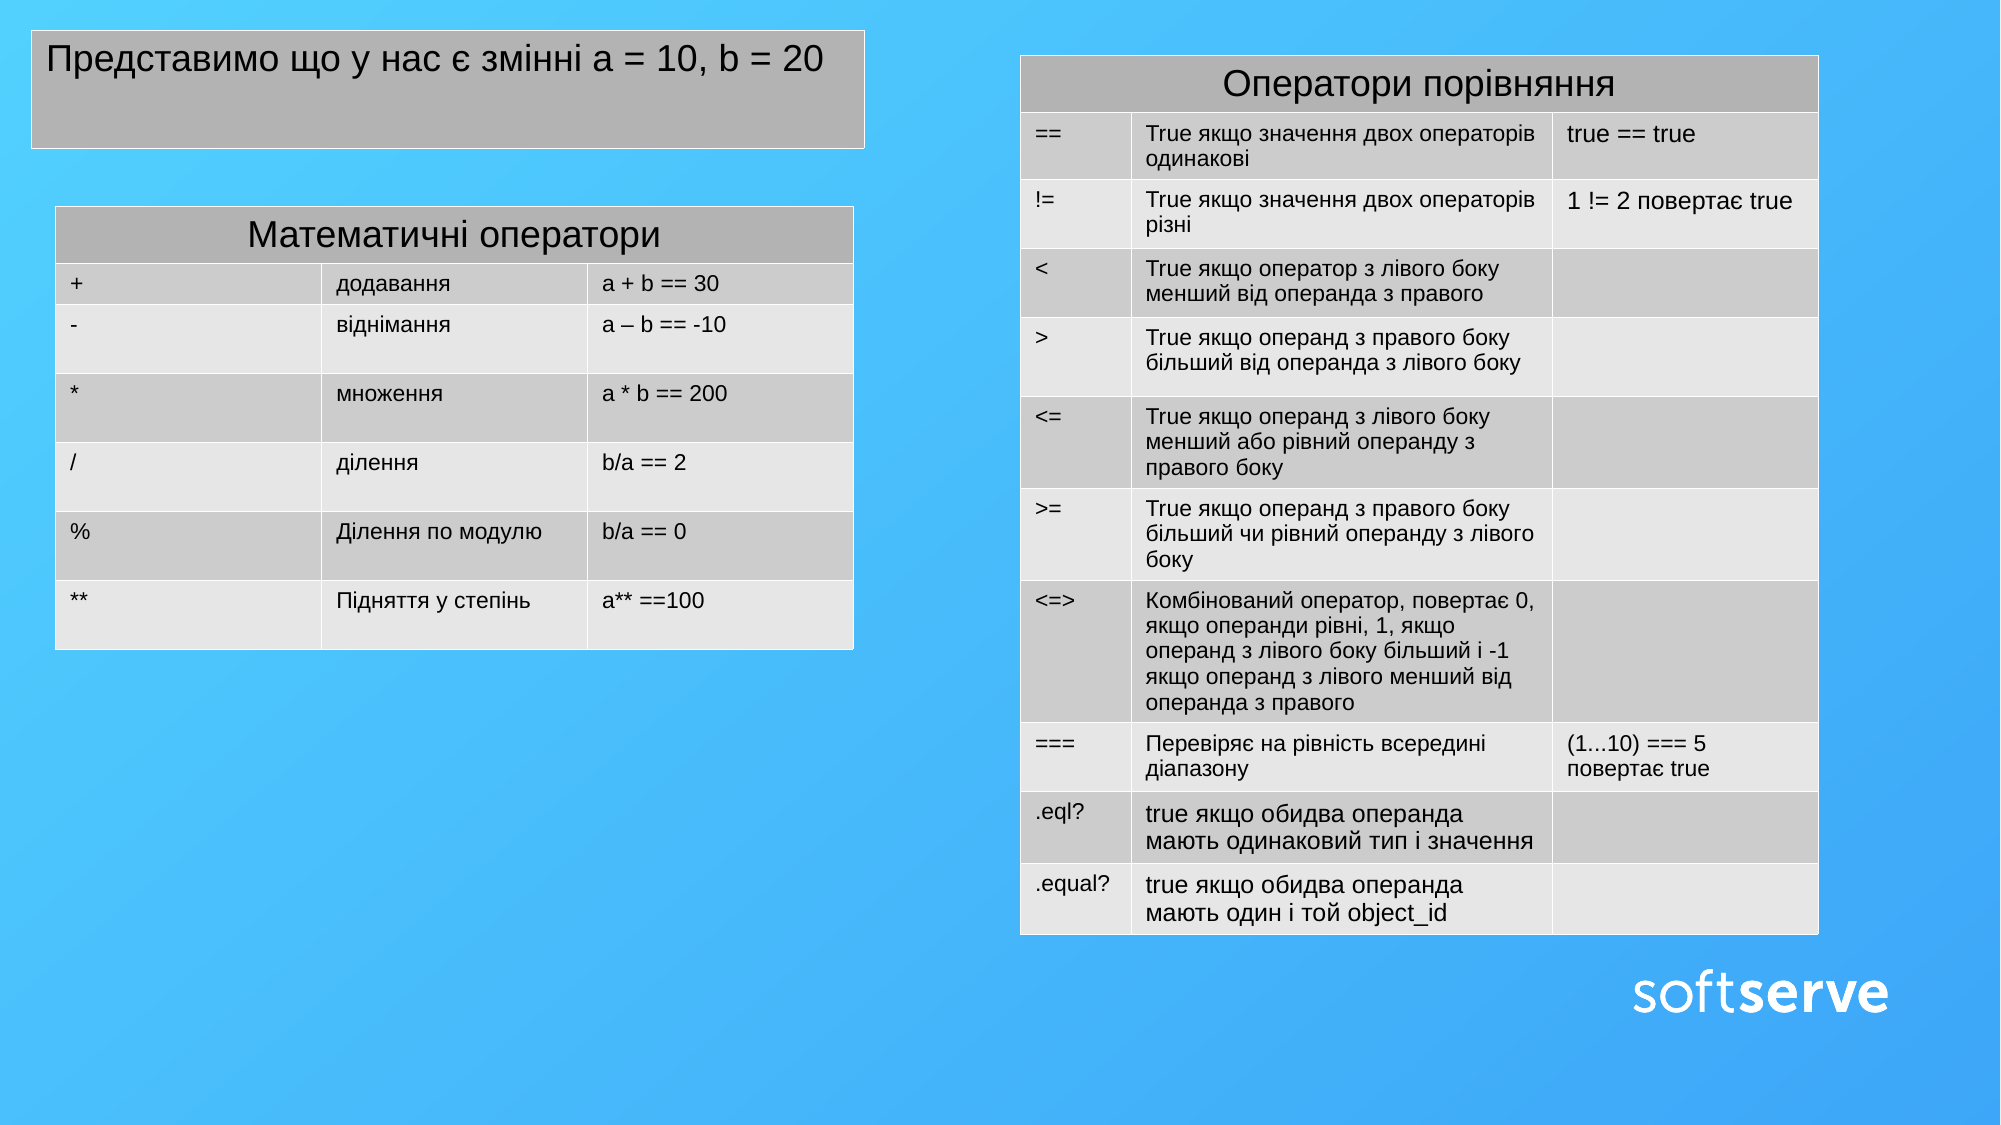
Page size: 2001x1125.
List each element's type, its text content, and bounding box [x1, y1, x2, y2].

table_cell <= [1021, 397, 1131, 488]
table_cell + [56, 264, 321, 304]
table_cell ділення [322, 443, 587, 511]
table_cell додавання [322, 264, 587, 304]
table_header Представимо що у нас є змінні a = 10, b = 20 [32, 31, 864, 148]
table_header Математичні оператори [56, 207, 853, 263]
table_cell == [1021, 113, 1131, 179]
table_cell (1...10) === 5 повертає true [1553, 723, 1818, 791]
table_cell true якщо обидва операнда мають одинаковий тип і значення [1132, 792, 1552, 863]
table_cell [1553, 489, 1818, 580]
table_cell a – b == -10 [588, 305, 853, 373]
table_cell a * b == 200 [588, 374, 853, 442]
table_cell true == true [1553, 113, 1818, 179]
table_cell Комбінований оператор, повертає 0, якщо операнди рівні, 1, якщо операнд з лівого боку більший і -1 якщо операнд з лівого менший від операнда з правого [1132, 581, 1552, 722]
table_cell True якщо операнд з правого боку більший чи рівний операнду з лівого боку [1132, 489, 1552, 580]
table_cell True якщо операнд з лівого боку менший або рівний операнду з правого боку [1132, 397, 1552, 488]
table_cell > [1021, 318, 1131, 396]
table_cell a** ==100 [588, 581, 853, 649]
table_cell [1553, 864, 1818, 934]
table_cell - [56, 305, 321, 373]
table_cell .equal? [1021, 864, 1131, 934]
table_cell [1553, 792, 1818, 863]
table_cell === [1021, 723, 1131, 791]
table_cell true якщо обидва операнда мають один і той object_id [1132, 864, 1552, 934]
table_cell множення [322, 374, 587, 442]
table_cell True якщо оператор з лівого боку менший від операнда з правого [1132, 249, 1552, 317]
table_cell % [56, 512, 321, 580]
table_cell Підняття у степінь [322, 581, 587, 649]
table_cell ** [56, 581, 321, 649]
table_cell b/a == 0 [588, 512, 853, 580]
table_cell [1553, 318, 1818, 396]
table_cell Ділення по модулю [322, 512, 587, 580]
table_cell != [1021, 180, 1131, 248]
table_cell Перевіряє на рівність всередині діапазону [1132, 723, 1552, 791]
table_cell 1 != 2 повертає true [1553, 180, 1818, 248]
table_cell True якщо значення двох операторів різні [1132, 180, 1552, 248]
table_cell .eql? [1021, 792, 1131, 863]
table_cell * [56, 374, 321, 442]
table_cell < [1021, 249, 1131, 317]
table_cell віднімання [322, 305, 587, 373]
table_cell [1553, 249, 1818, 317]
table_cell [1553, 581, 1818, 722]
table_cell <=> [1021, 581, 1131, 722]
table_cell >= [1021, 489, 1131, 580]
table_header Оператори порівняння [1021, 56, 1818, 112]
table_cell [1553, 397, 1818, 488]
table_cell True якщо значення двох операторів одинакові [1132, 113, 1552, 179]
table_cell a + b == 30 [588, 264, 853, 304]
table_cell / [56, 443, 321, 511]
table_cell b/a == 2 [588, 443, 853, 511]
table_cell True якщо операнд з правого боку більший від операнда з лівого боку [1132, 318, 1552, 396]
